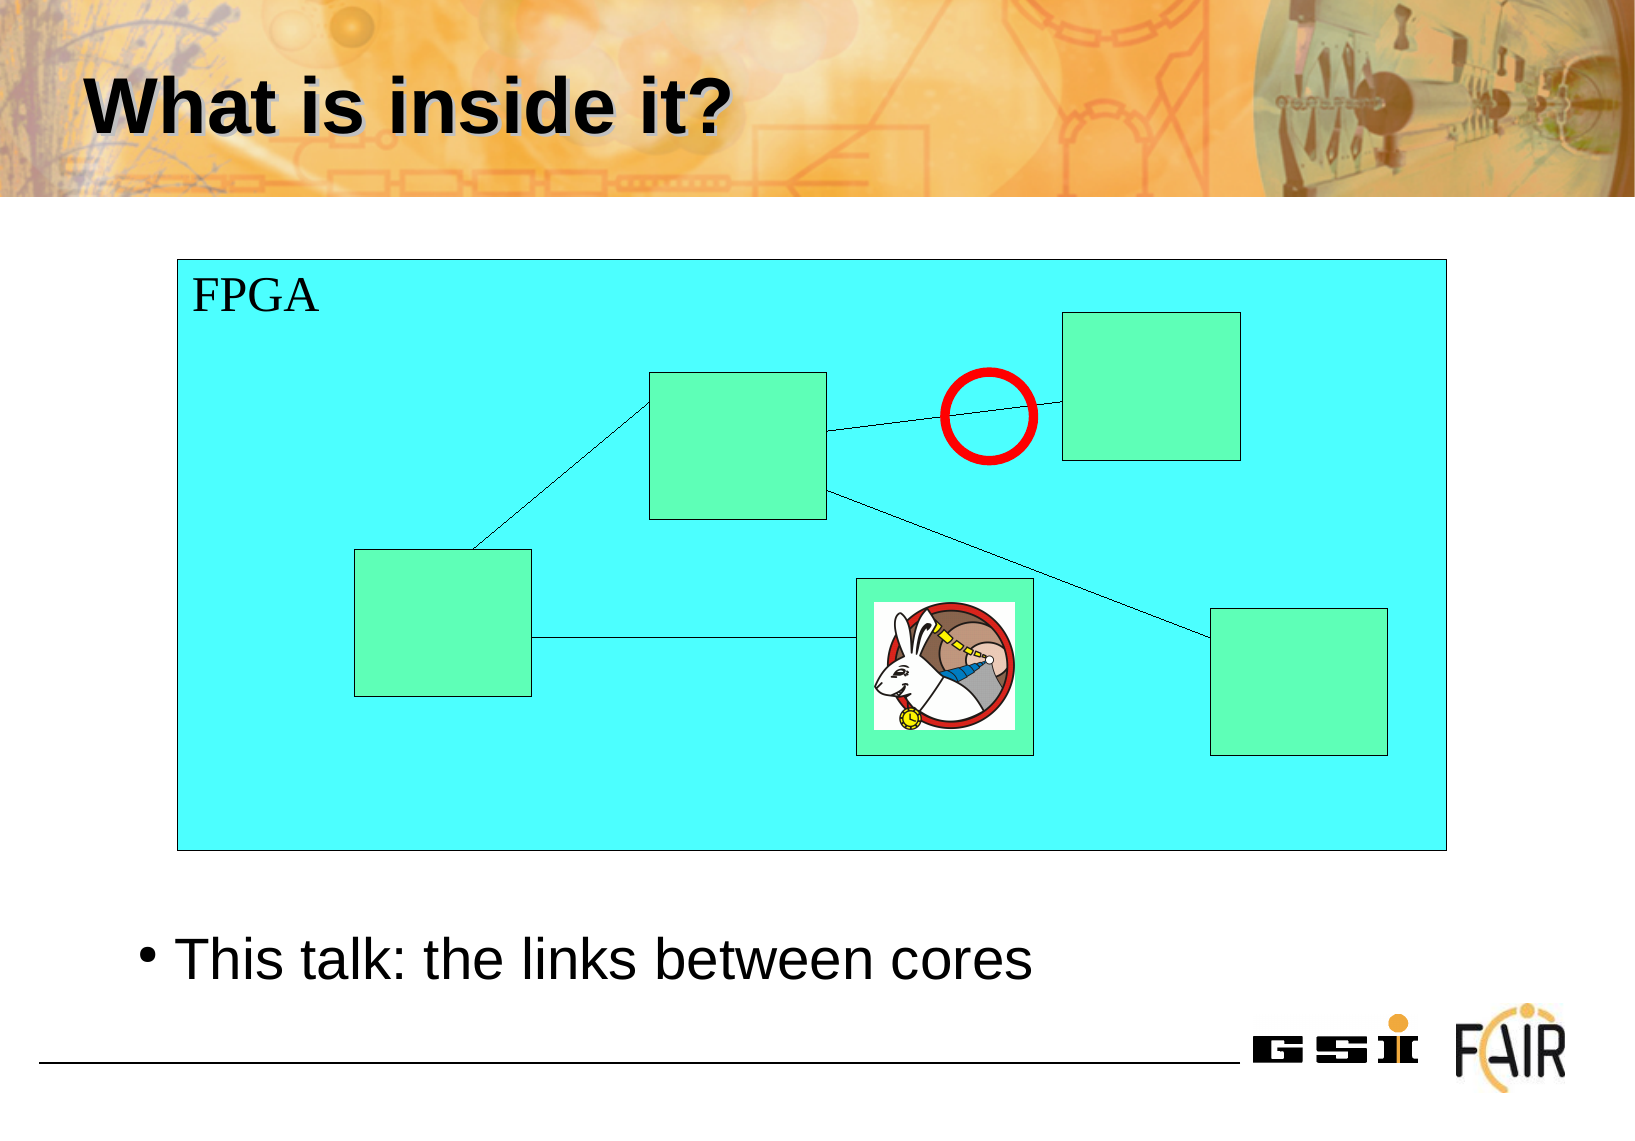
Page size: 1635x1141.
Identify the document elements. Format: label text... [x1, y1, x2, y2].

text_box FPGA [177, 253, 335, 329]
picture [1530, 1003, 1565, 1093]
picture [874, 602, 1015, 730]
text_box [177, 259, 1447, 809]
text_box This talk: the links between cores [58, 809, 1530, 1104]
title What is inside it? [68, 12, 1570, 191]
picture [0, 0, 1635, 197]
